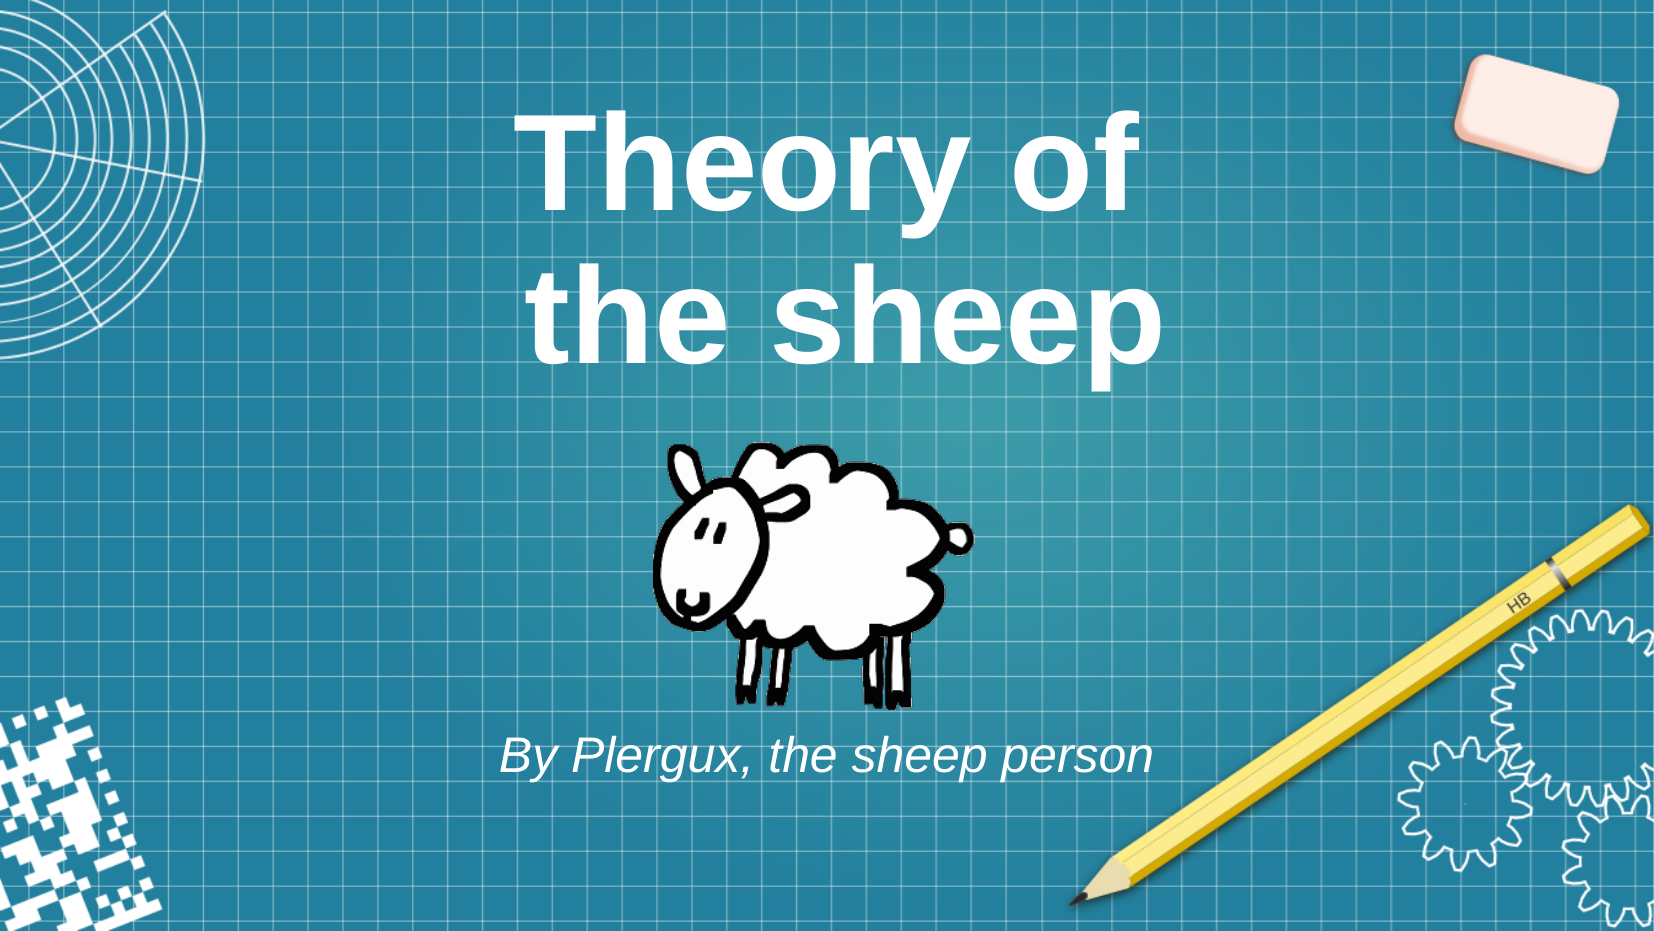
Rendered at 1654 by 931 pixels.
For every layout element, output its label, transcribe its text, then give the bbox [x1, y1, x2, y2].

picture [0, 0, 1654, 931]
subtitle By Plergux, the sheep person [82, 389, 1571, 842]
title Theory of the sheep [82, 85, 1571, 389]
